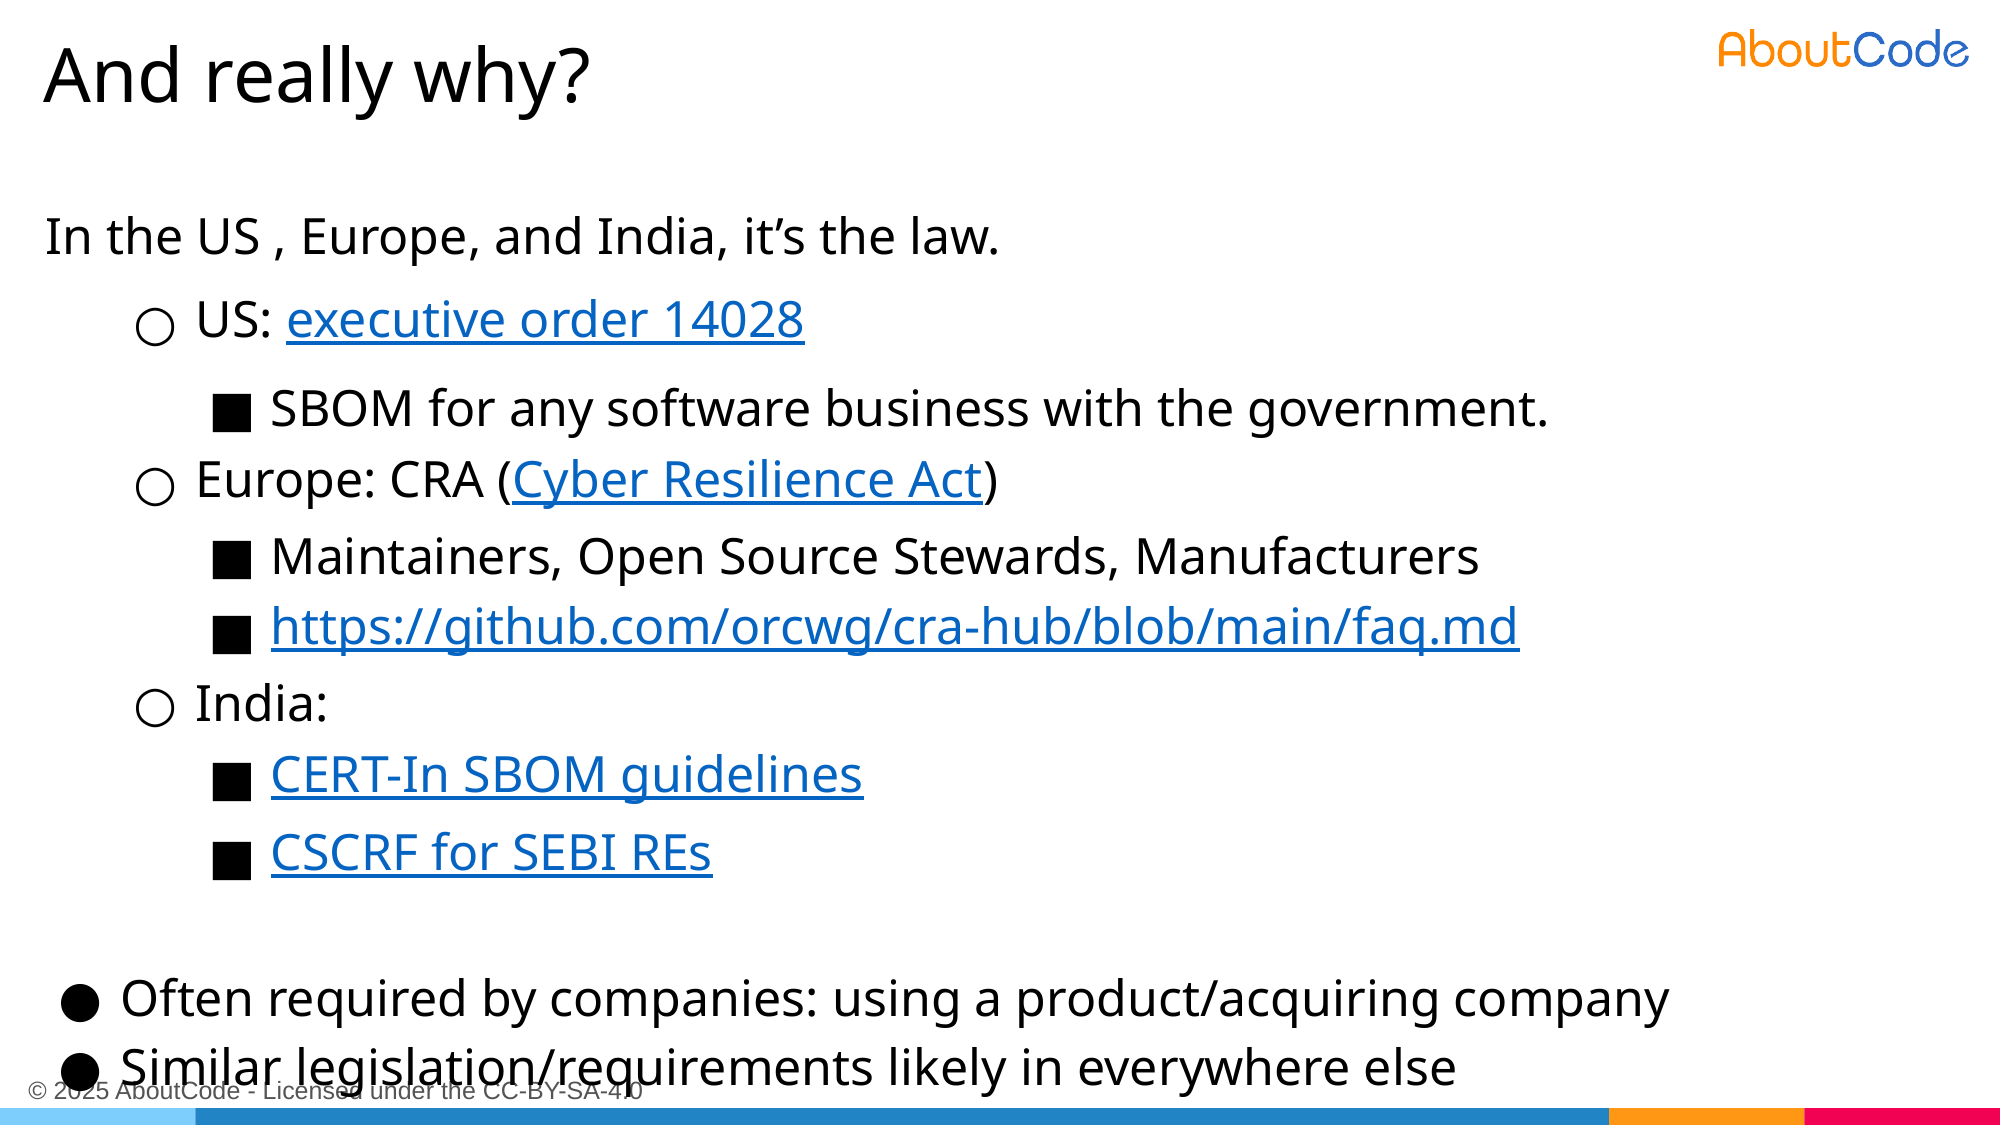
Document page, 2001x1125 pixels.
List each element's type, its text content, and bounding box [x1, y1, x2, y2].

title And really why? [28, 20, 1805, 133]
picture [1805, 29, 1969, 67]
list In the US , Europe, and India, it’s the law. US: executive order 14028 SBOM for any software business with the government. Europe: CRA (Cyber Resilience Act) Maintainers, Open Source Stewards, Manufacturers https://github.com/orcwg/cra-hub/blob/main/faq.md India: CERT-In SBOM guidelines CSCRF for SEBI REs Often required by companies: using a product/acquiring company Similar legislation/requirements likely in everywhere else [30, 180, 1982, 1071]
